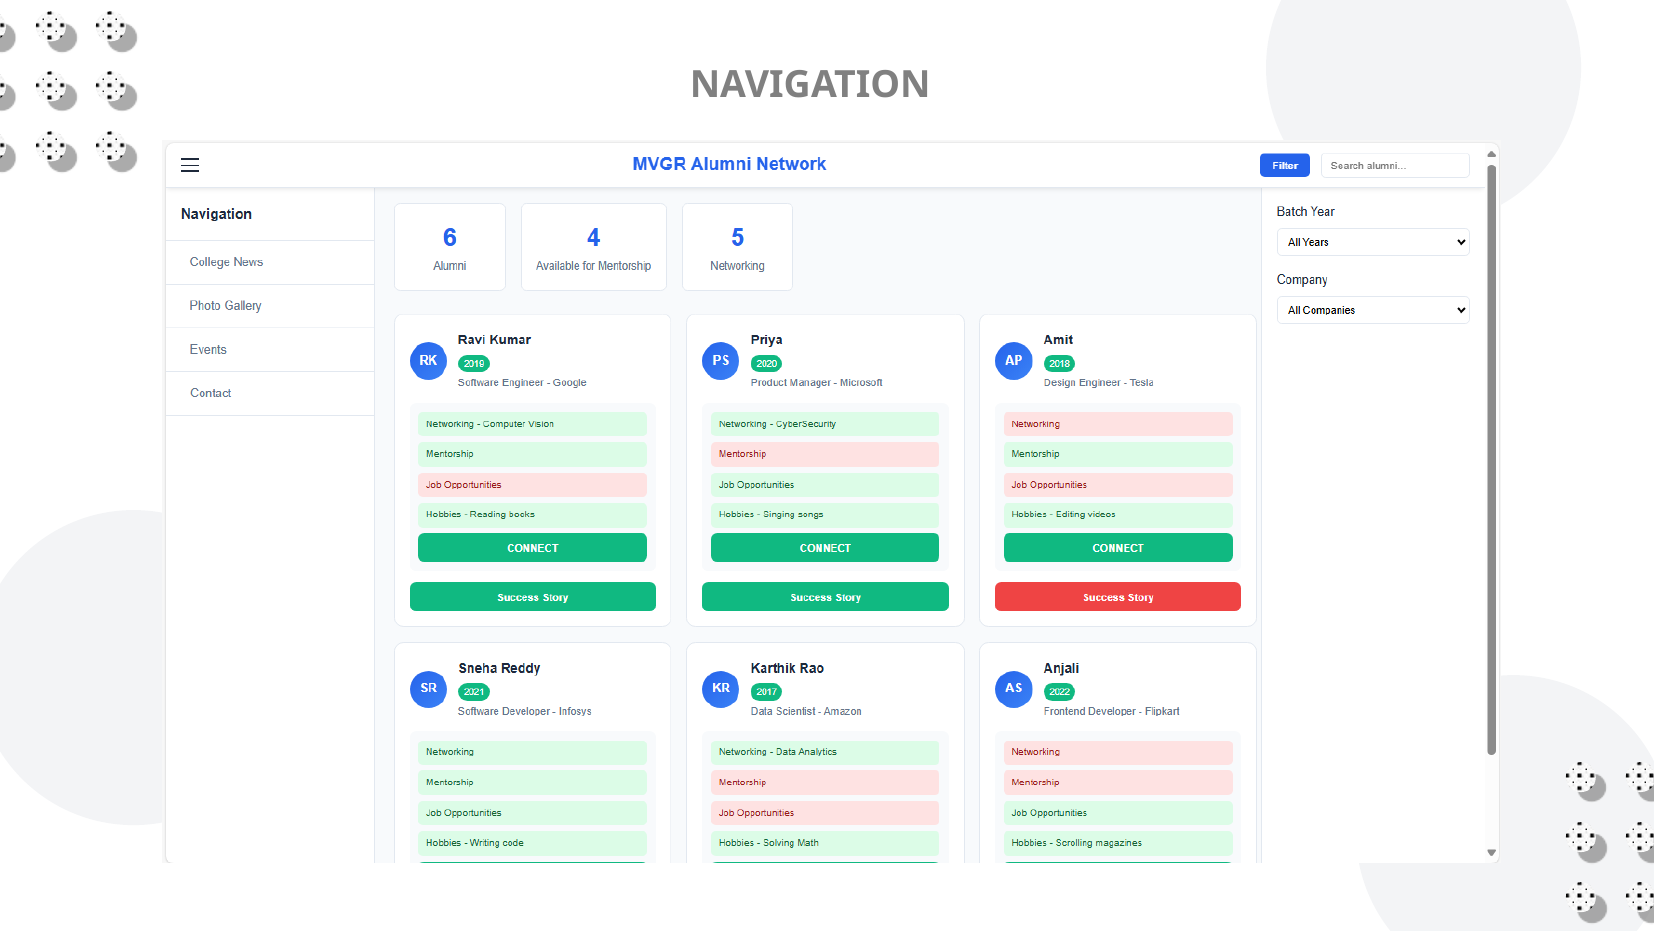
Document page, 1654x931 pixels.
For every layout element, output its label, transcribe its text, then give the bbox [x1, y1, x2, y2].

picture [0, 74, 6, 99]
picture [0, 134, 7, 159]
picture [162, 140, 1501, 863]
picture [35, 11, 66, 42]
picture [35, 131, 67, 162]
picture [95, 71, 126, 102]
picture [35, 71, 66, 102]
picture [1625, 822, 1654, 853]
picture [0, 14, 6, 39]
picture [1625, 882, 1654, 913]
picture [1565, 822, 1596, 853]
picture [95, 131, 127, 162]
picture [95, 11, 126, 42]
picture [1565, 882, 1596, 913]
text_box NAVIGATION [675, 52, 946, 113]
picture [1565, 762, 1596, 793]
picture [1625, 762, 1654, 793]
